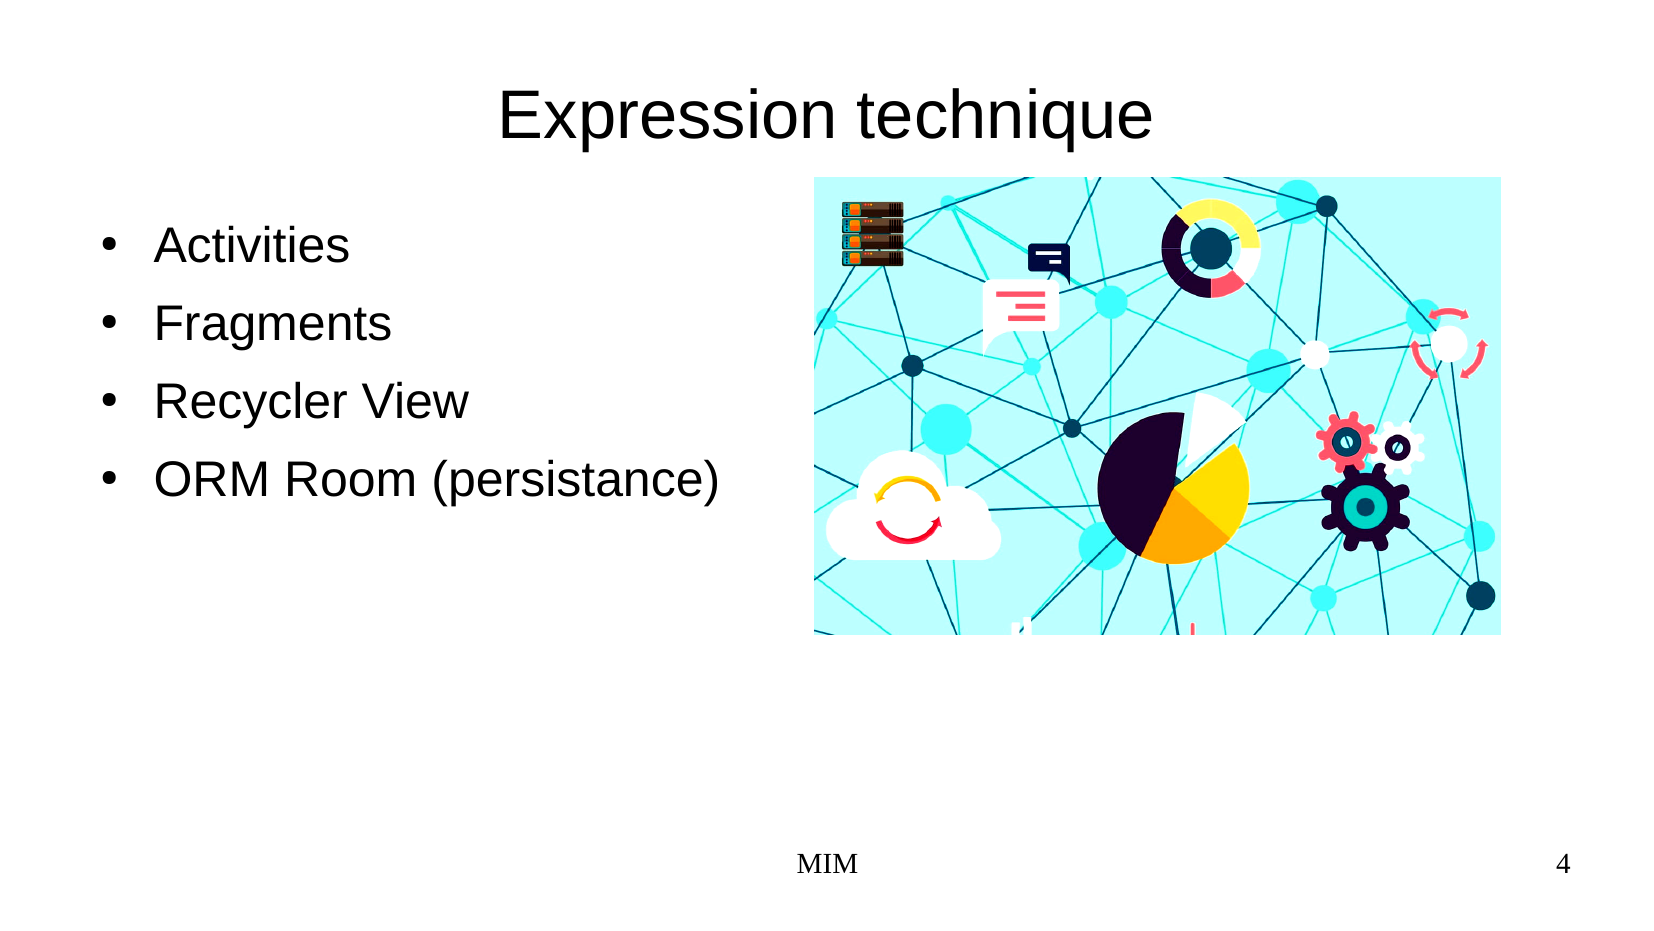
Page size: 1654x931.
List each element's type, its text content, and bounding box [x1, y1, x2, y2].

title Expression technique [82, 37, 1571, 193]
picture [814, 177, 1501, 635]
list Activities Fragments Recycler View ORM Room (persistance) [82, 217, 1571, 758]
